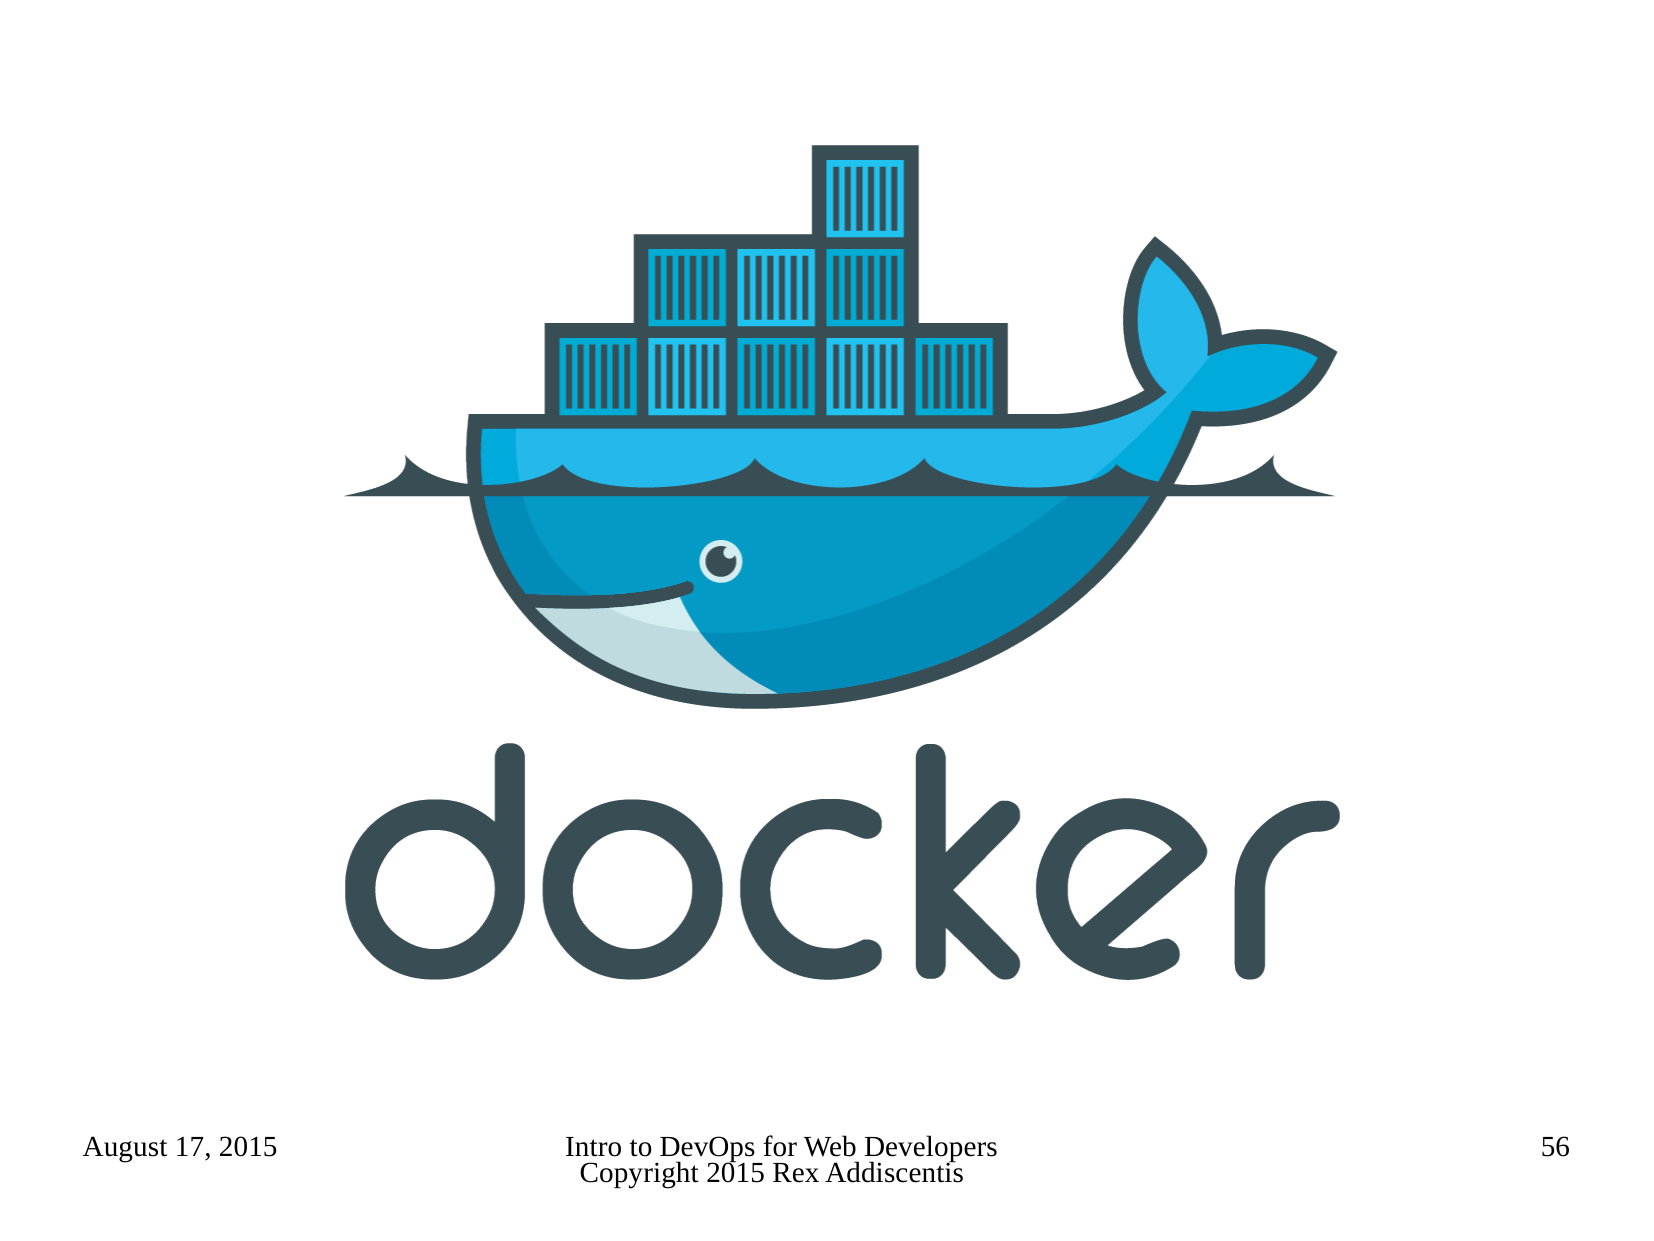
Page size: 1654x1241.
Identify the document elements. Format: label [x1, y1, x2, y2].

picture [161, 0, 1516, 1171]
